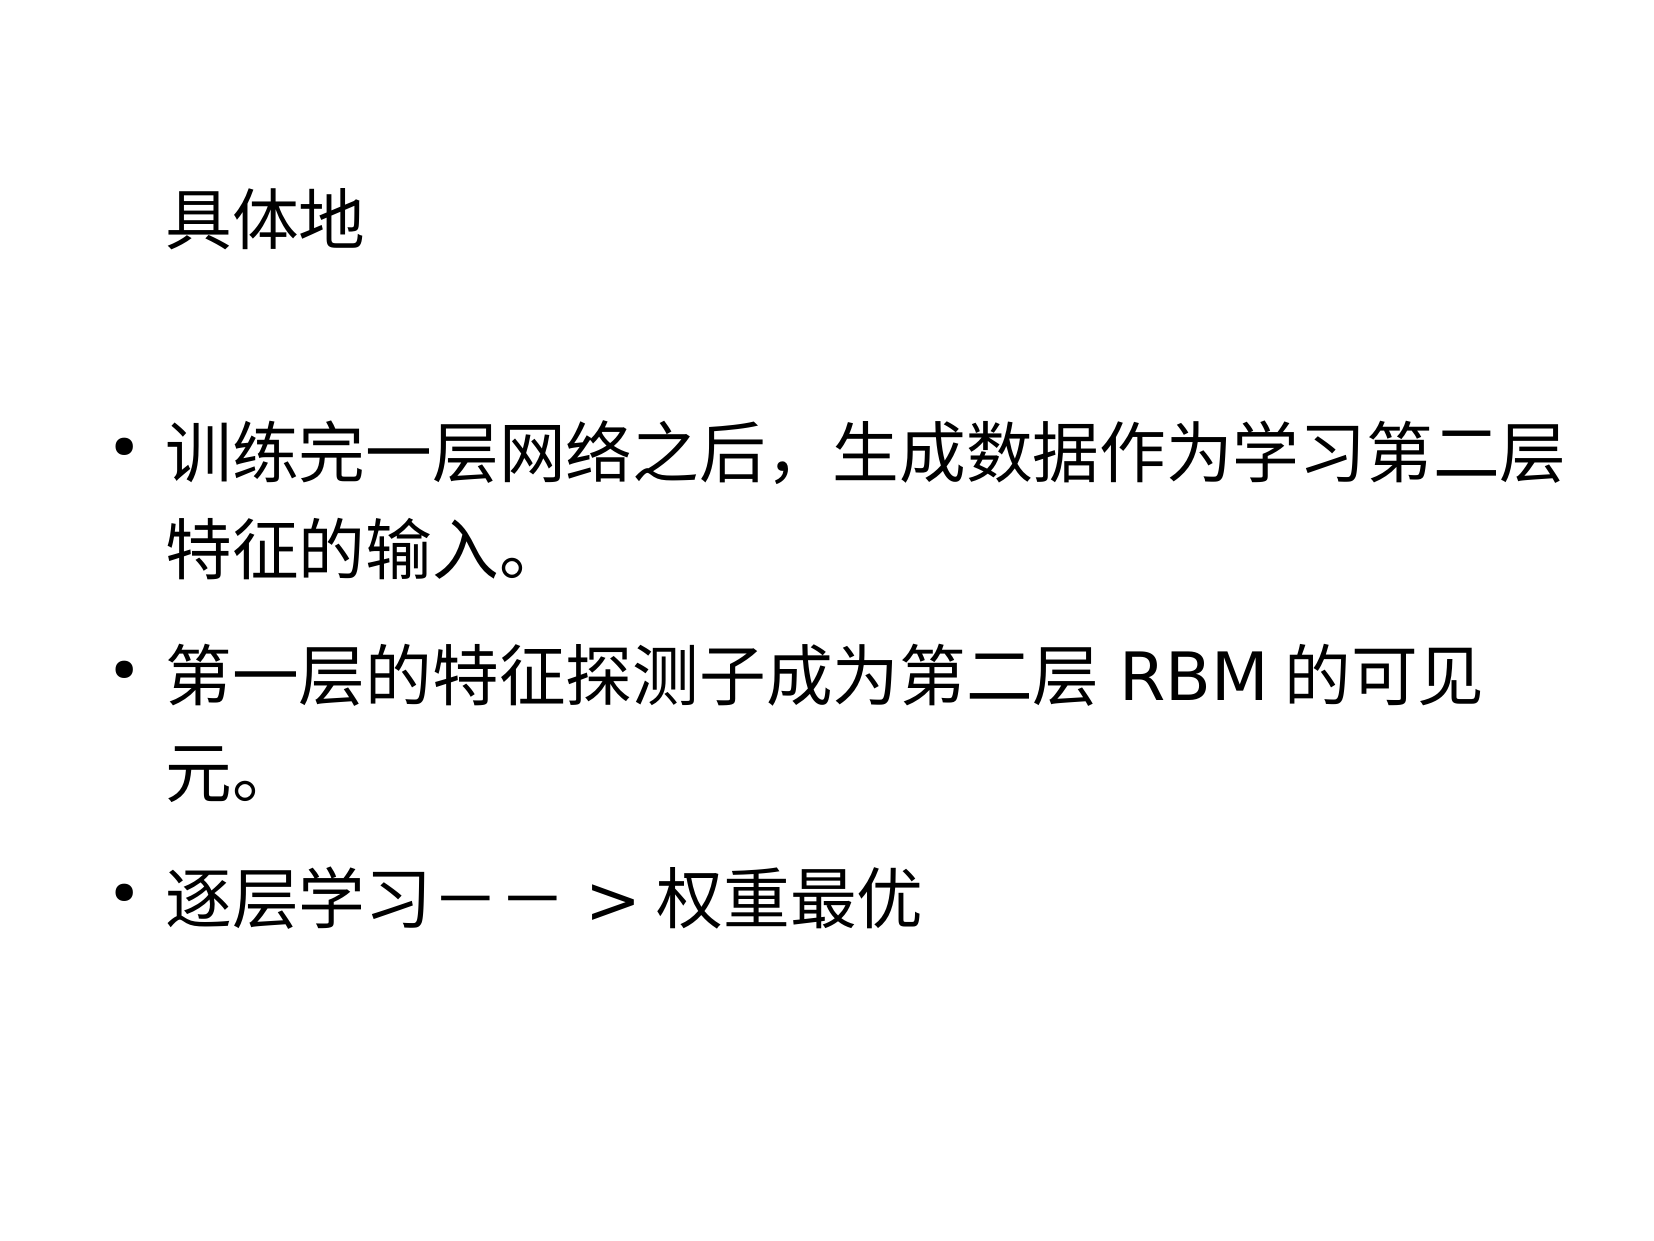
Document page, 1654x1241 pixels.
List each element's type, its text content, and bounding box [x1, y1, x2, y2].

list 具体地 训练完一层网络之后，生成数据作为学习第二层特征的输入。 第一层的特征探测子成为第二层RBM的可见元。 逐层学习－－>权重最优 [94, 166, 1583, 1028]
